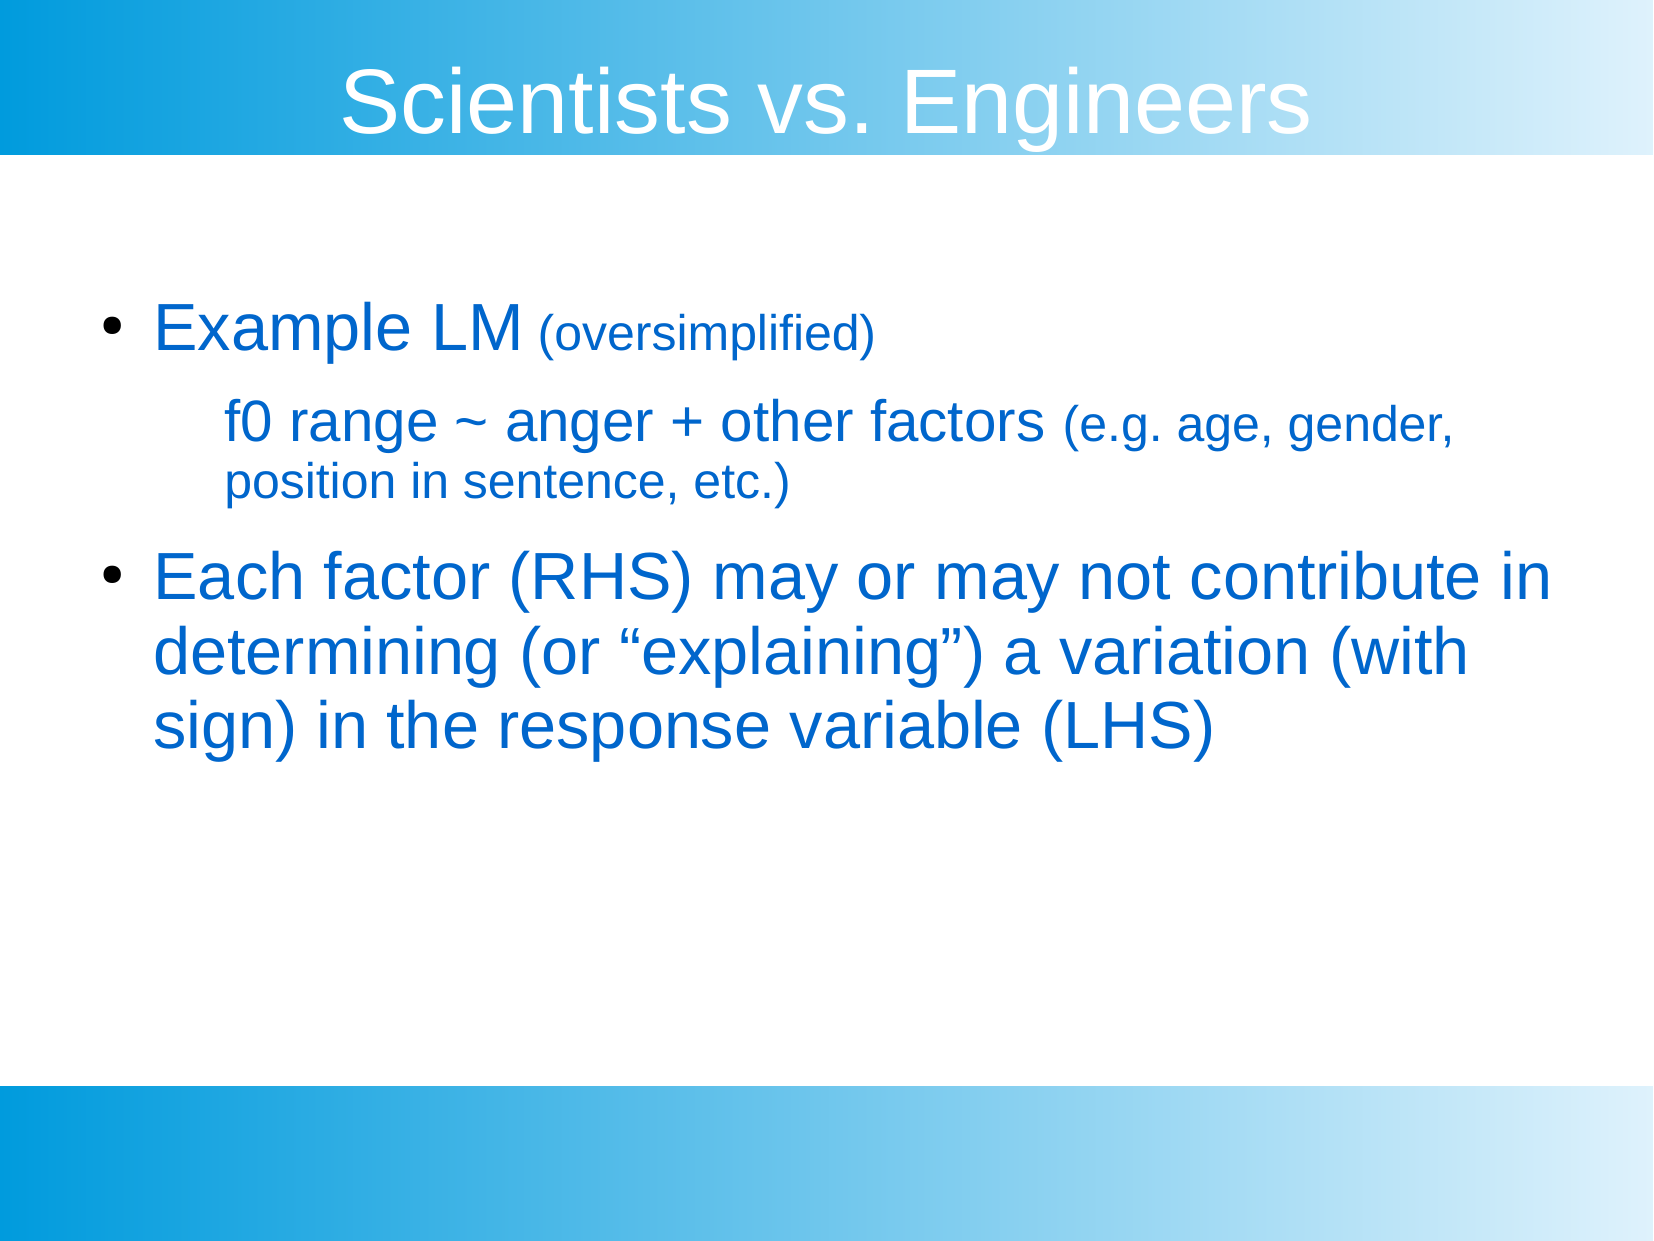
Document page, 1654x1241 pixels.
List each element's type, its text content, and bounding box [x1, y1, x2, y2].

title Scientists vs. Engineers [82, 49, 1571, 155]
list Example LM (oversimplified) f0 range ~ anger + other factors (e.g. age, gender, position in sentence, etc.) Each factor (RHS) may or may not contribute in determining (or “explaining”) a variation (with sign) in the response variable (LHS) [82, 290, 1571, 1010]
